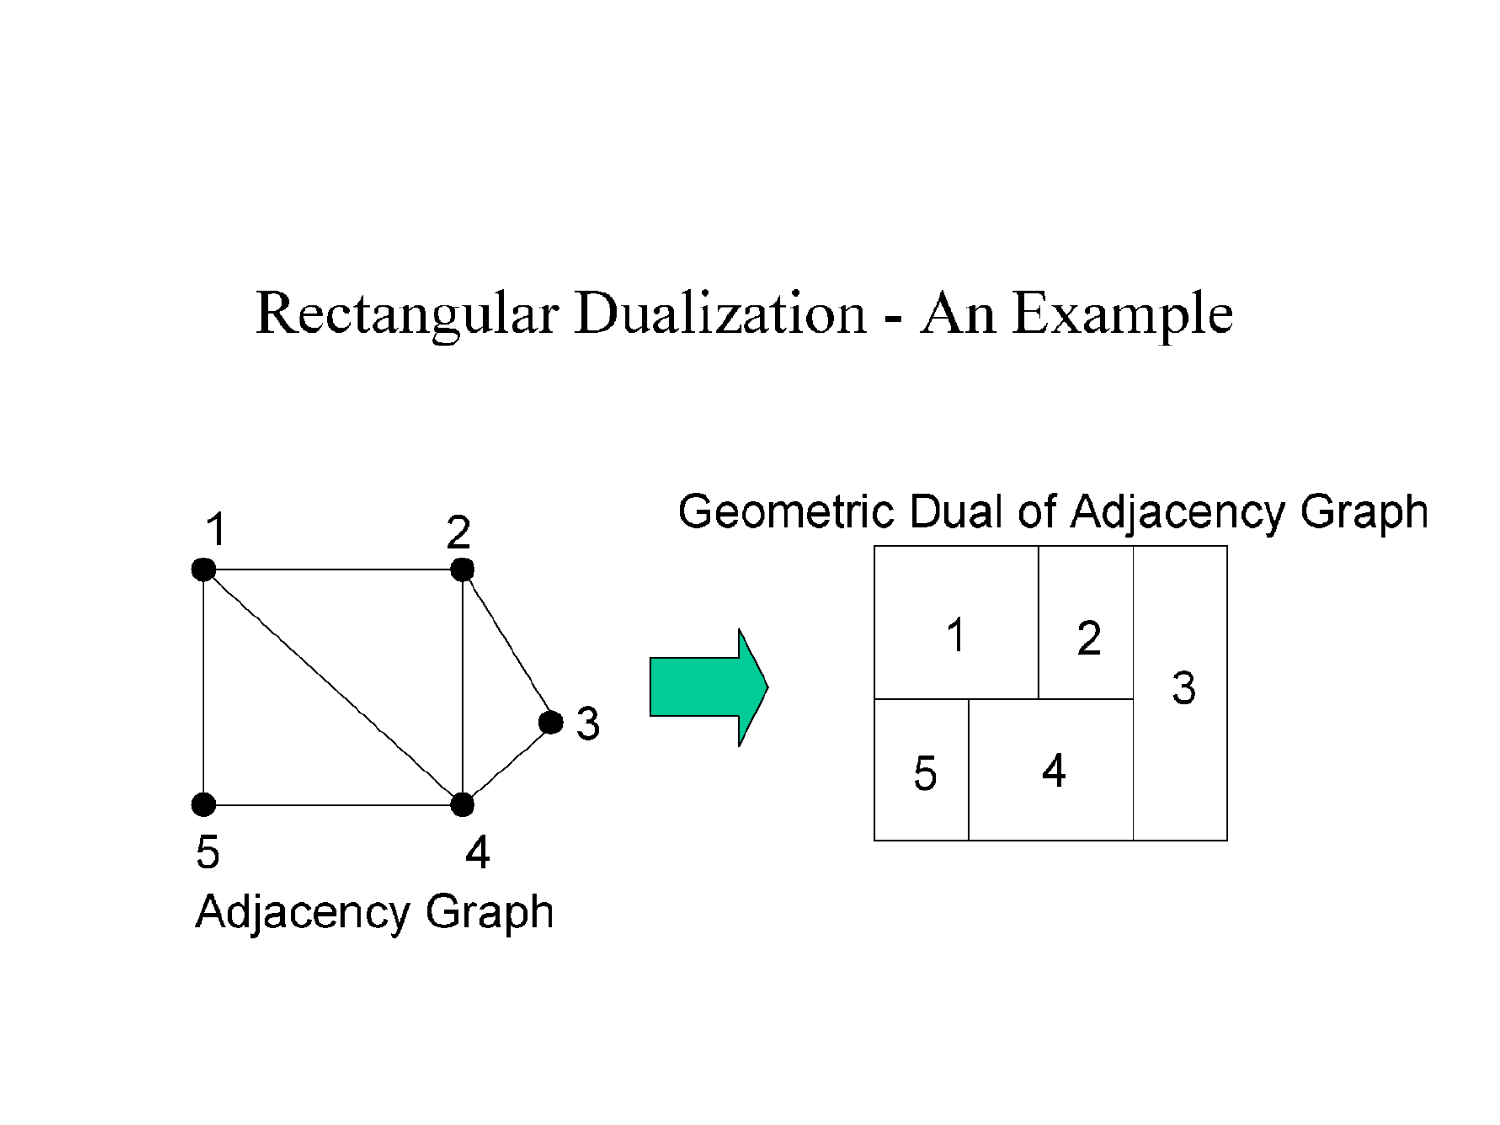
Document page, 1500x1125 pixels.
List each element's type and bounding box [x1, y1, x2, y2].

picture [47, 249, 1463, 1100]
